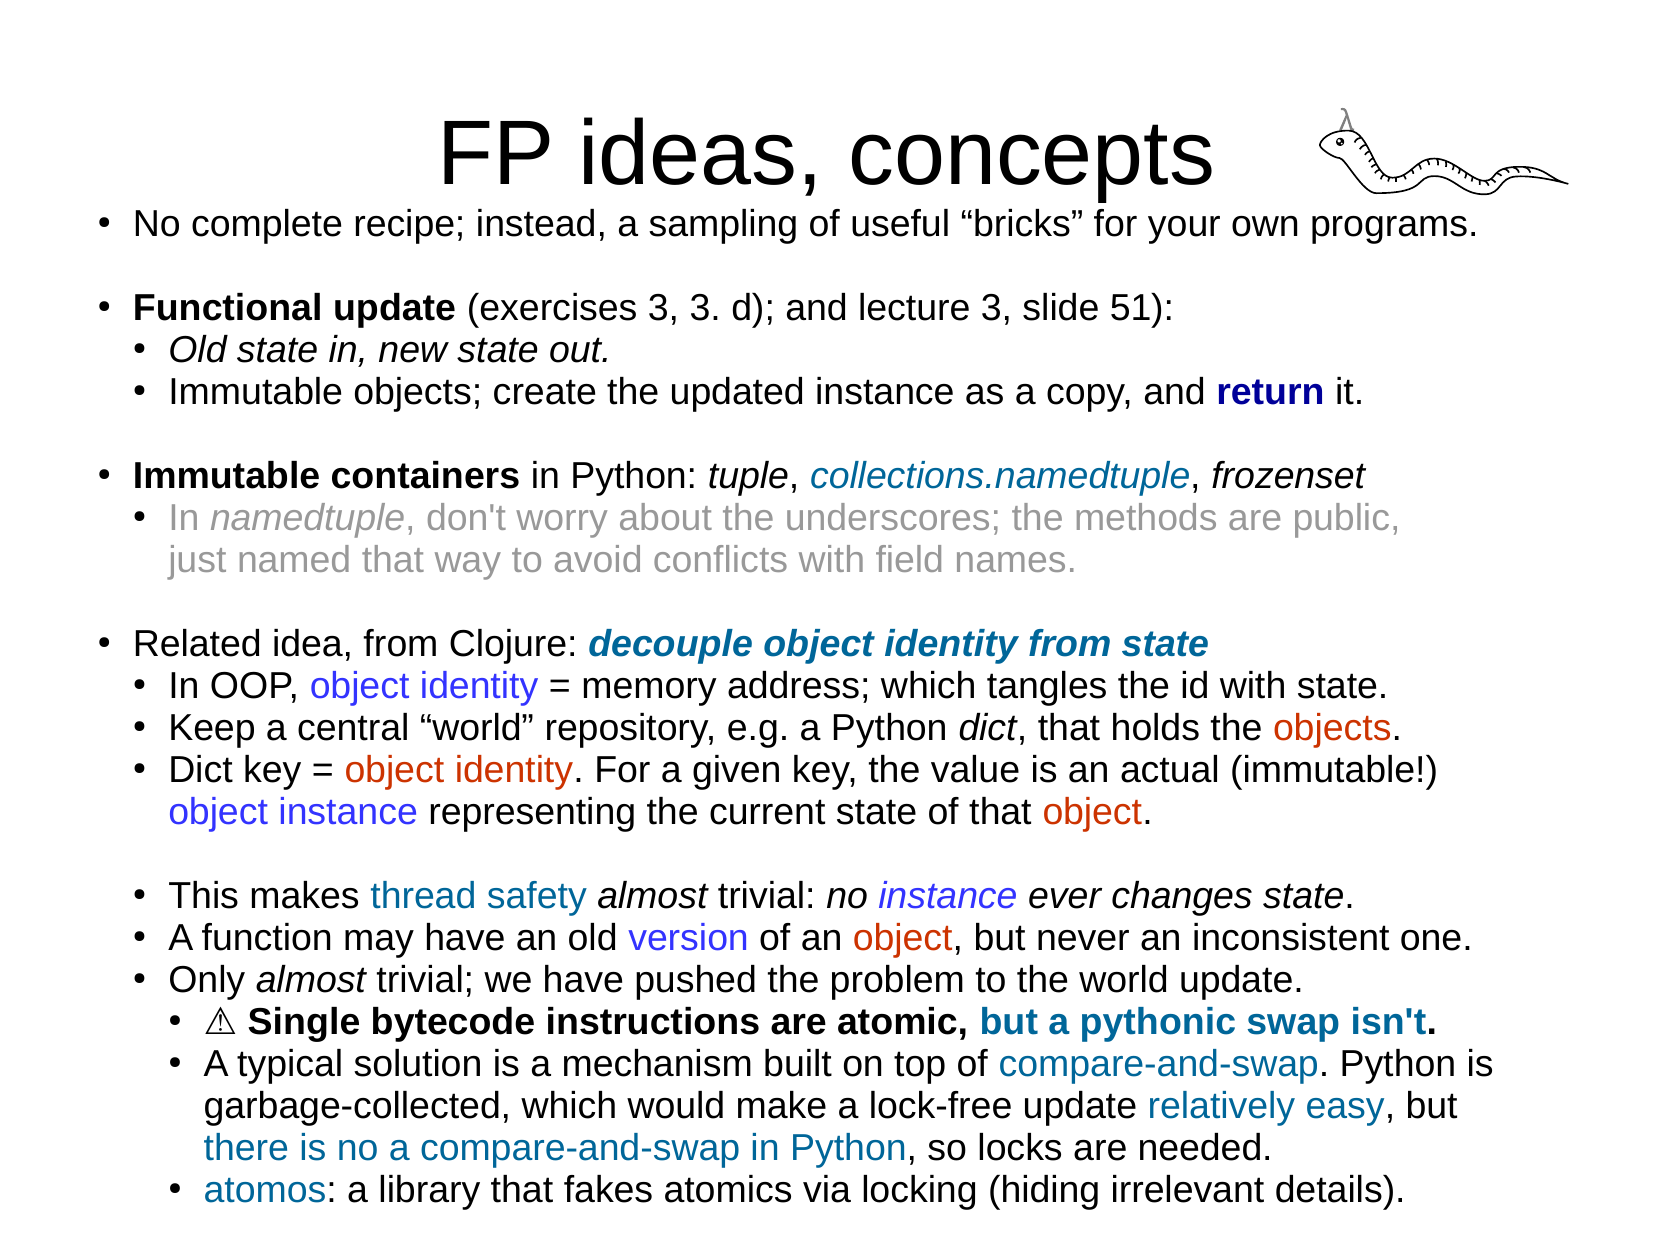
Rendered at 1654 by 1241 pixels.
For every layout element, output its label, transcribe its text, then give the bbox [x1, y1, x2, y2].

picture [1319, 107, 1569, 196]
title FP ideas, concepts [82, 49, 1571, 257]
text_box No complete recipe; instead, a sampling of useful “bricks” for your own programs. Functional update (exercises 3, 3. d); and lecture 3, slide 51): Old state in, new state out. Immutable objects; create the updated instance as a copy, and return it. Immutable containers in Python: tuple, collections.namedtuple, frozenset In namedtuple, don't worry about the underscores; the methods are public, just named that way to avoid conflicts with field names. Related idea, from Clojure: decouple object identity from state In OOP, object identity = memory address; which tangles the id with state. Keep a central “world” repository, e.g. a Python dict, that holds the objects. Dict key = object identity. For a given key, the value is an actual (immutable!) object instance representing the current state of that object. This makes thread safety almost trivial: no instance ever changes state. A function may have an old version of an object, but never an inconsistent one. Only almost trivial; we have pushed the problem to the world update. ⚠ Single bytecode instructions are atomic, but a pythonic swap isn't. A typical solution is a mechanism built on top of compare-and-swap. Python is garbage-collected, which would make a lock-free update relatively easy, but there is no a compare-and-swap in Python, so locks are needed. atomos: a library that fakes atomics via locking (hiding irrelevant details). [82, 195, 1561, 1218]
